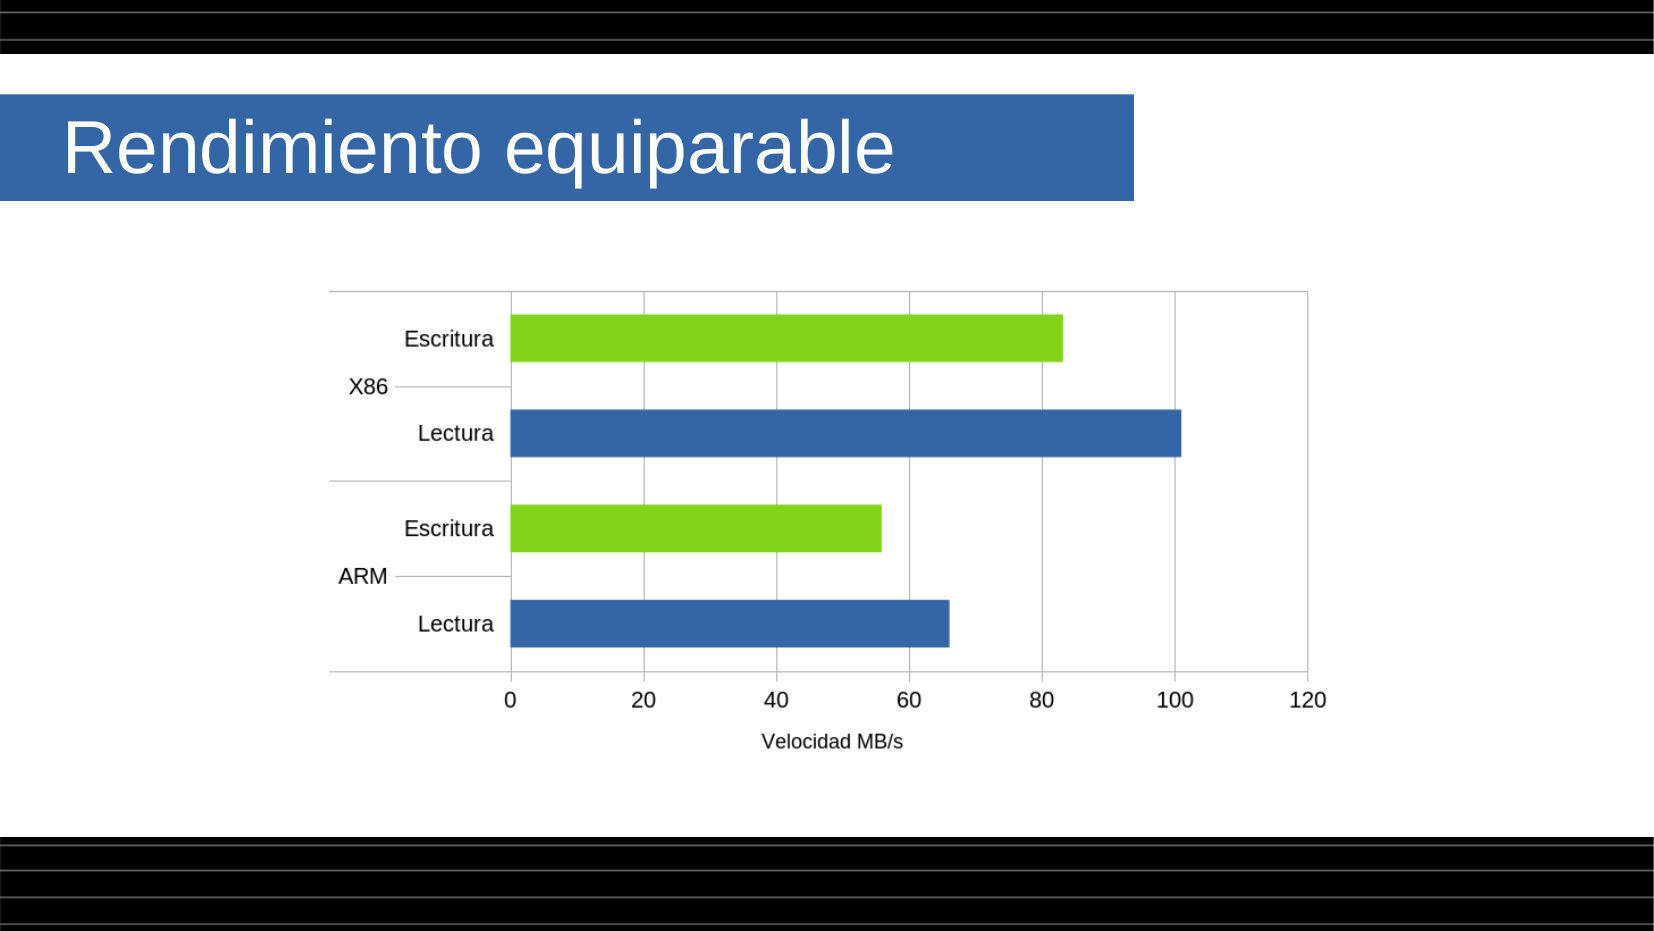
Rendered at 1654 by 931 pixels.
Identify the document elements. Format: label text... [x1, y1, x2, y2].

picture [0, 837, 1654, 931]
title Rendimiento equiparable [0, 94, 1134, 201]
picture [0, 0, 1654, 54]
picture [318, 271, 1347, 786]
